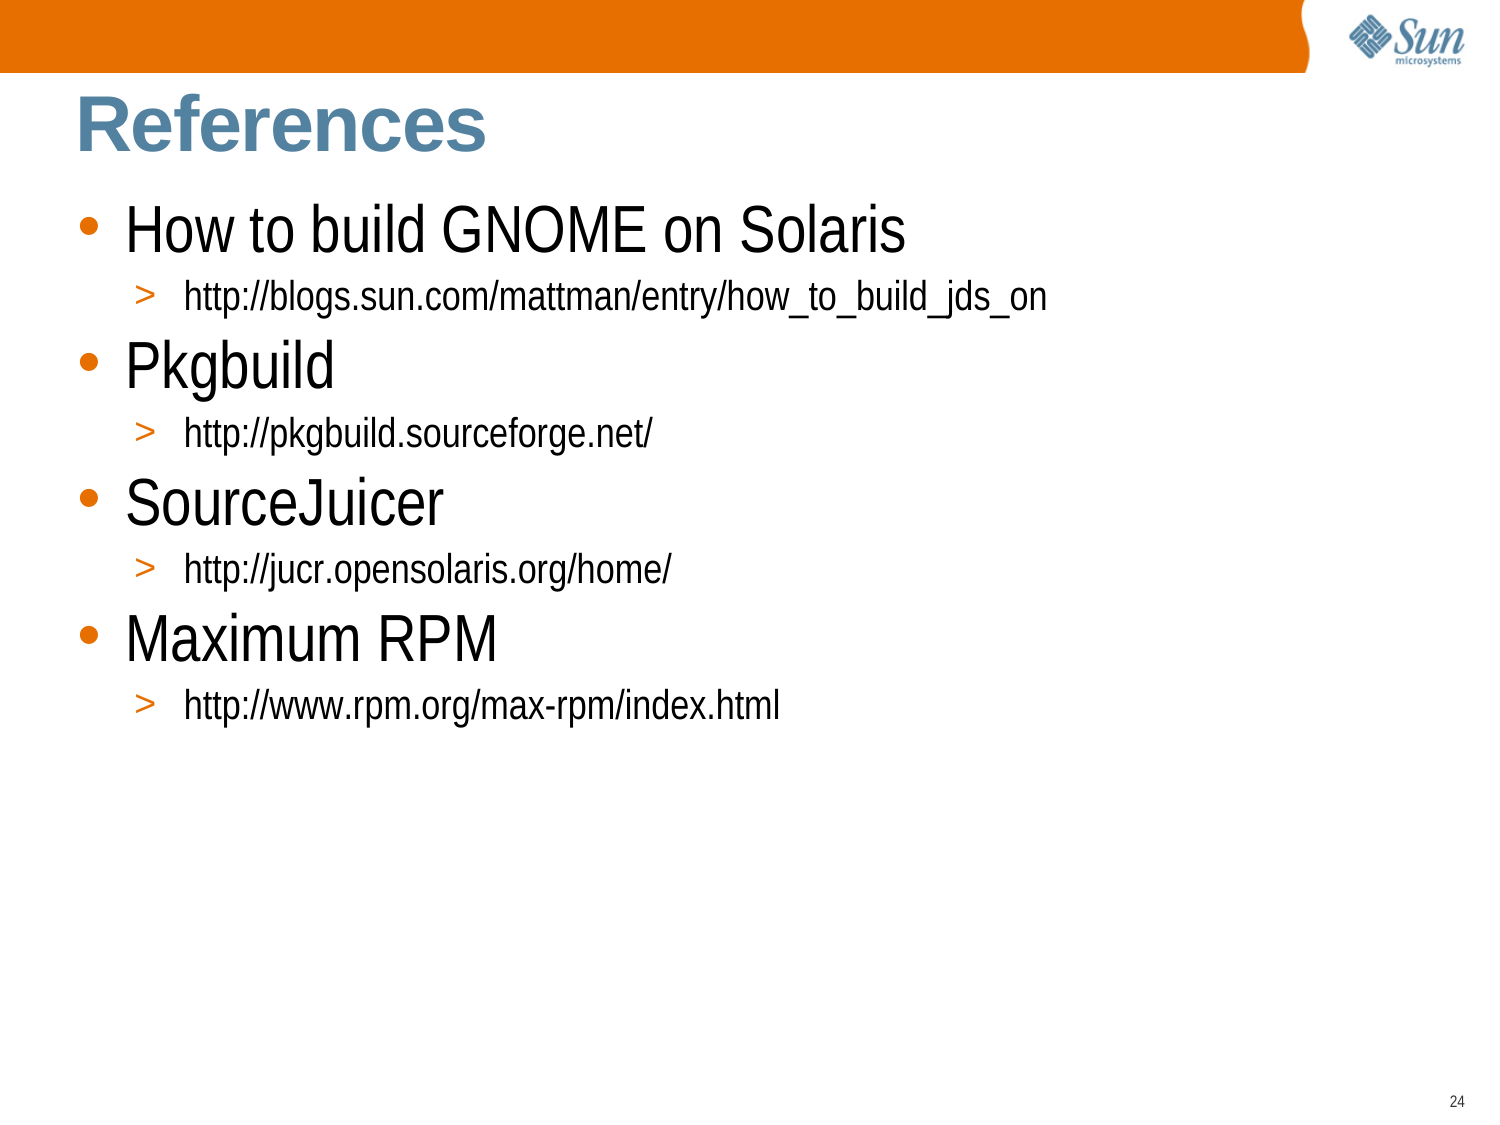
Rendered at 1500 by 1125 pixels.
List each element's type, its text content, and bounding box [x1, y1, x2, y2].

title References [75, 87, 1486, 192]
list How to build GNOME on Solaris http://blogs.sun.com/mattman/entry/how_to_build_jds_on Pkgbuild http://pkgbuild.sourceforge.net/ SourceJuicer http://jucr.opensolaris.org/home/ Maximum RPM http://www.rpm.org/max-rpm/index.html [57, 209, 1372, 914]
picture [0, 0, 1500, 73]
